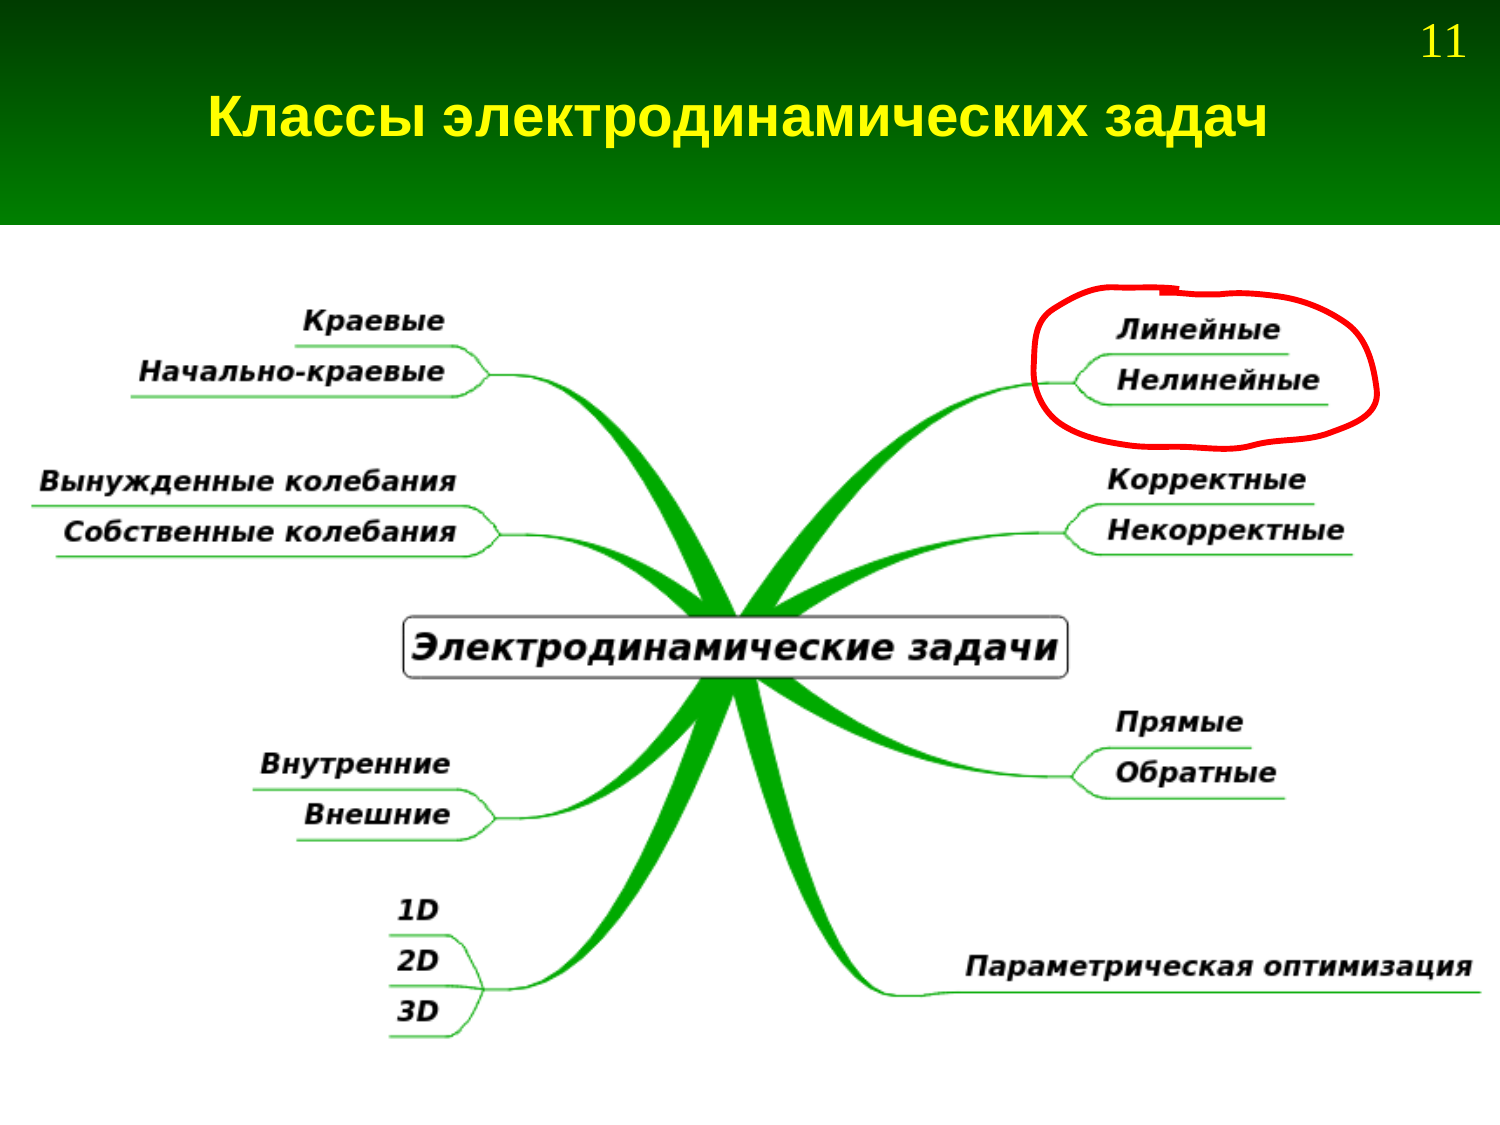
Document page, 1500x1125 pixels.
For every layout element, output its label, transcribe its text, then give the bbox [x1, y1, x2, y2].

title Классы электродинамических задач [88, 18, 1389, 207]
picture [1037, 291, 1373, 445]
picture [23, 289, 1489, 1046]
